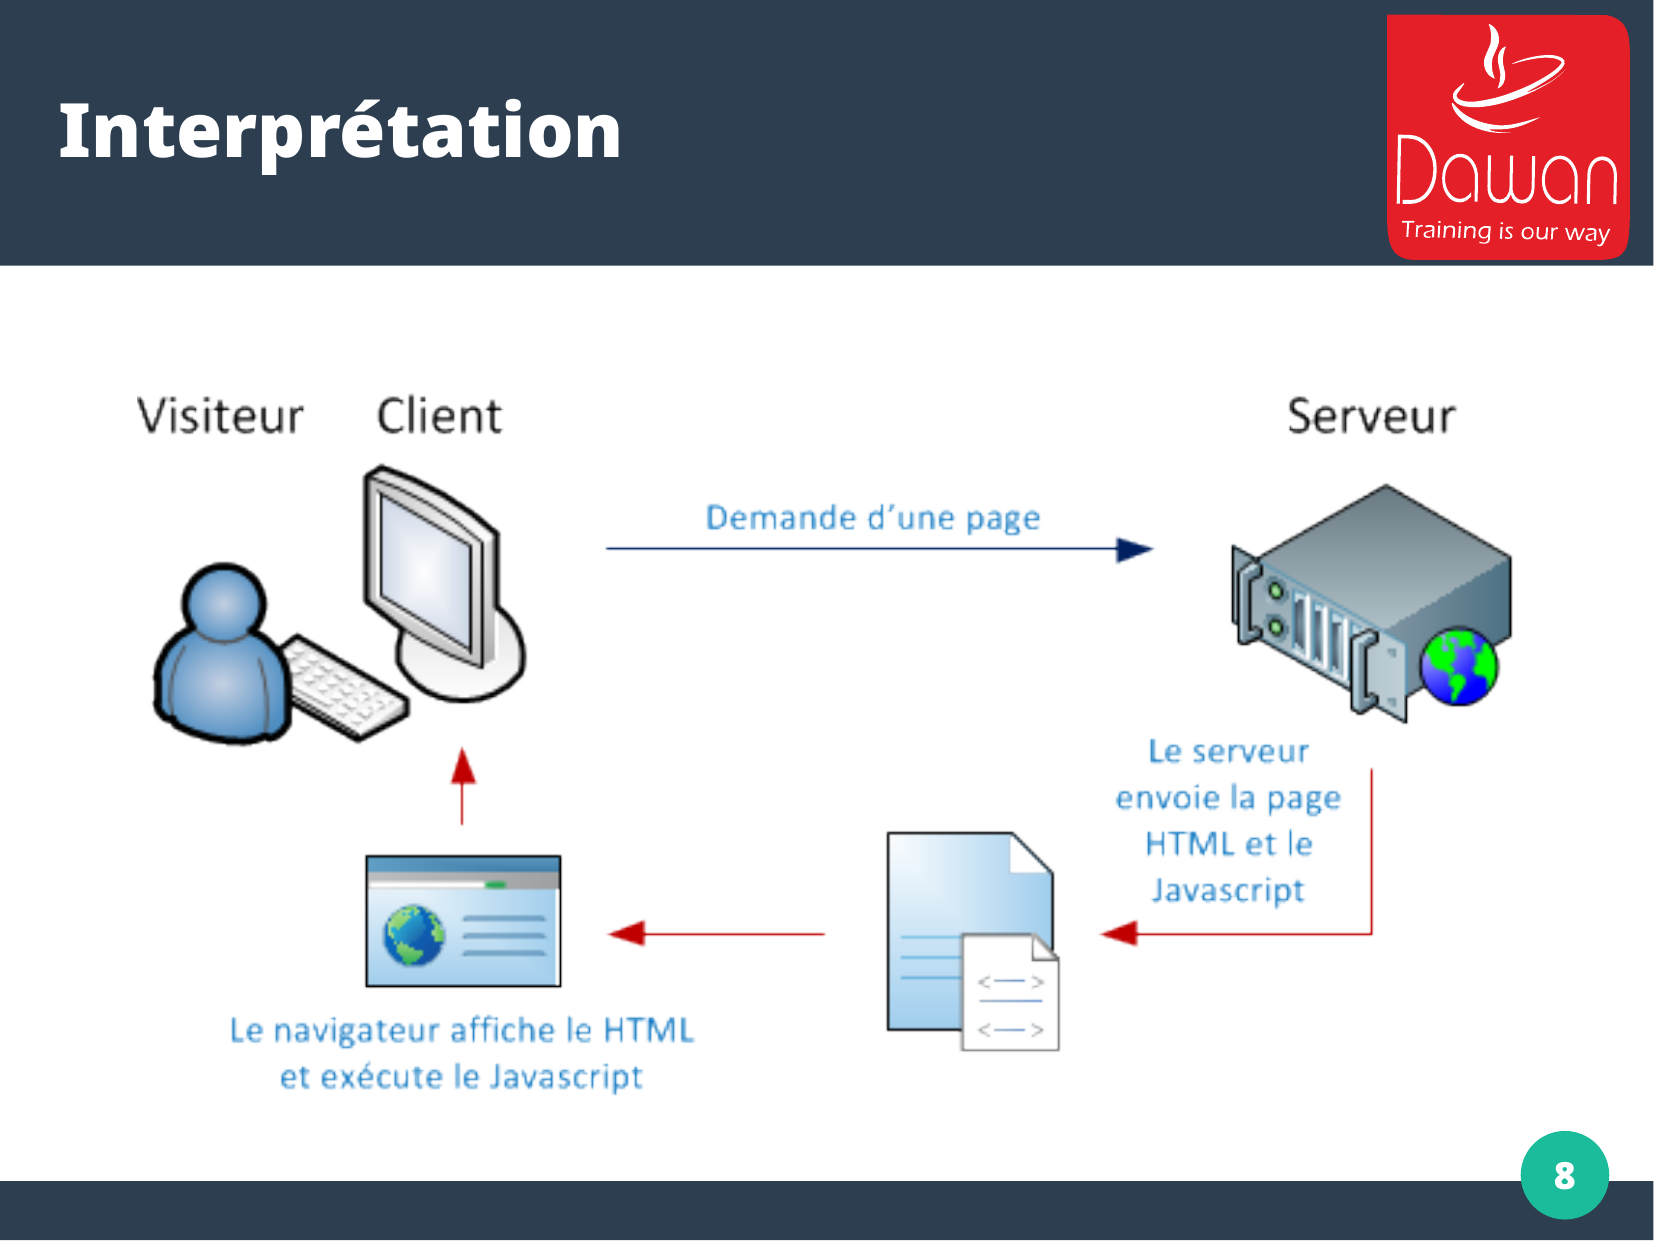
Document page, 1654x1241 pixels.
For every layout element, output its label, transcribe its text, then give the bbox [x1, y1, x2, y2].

picture [137, 377, 1516, 1102]
title Interprétation [59, 49, 1387, 207]
picture [1387, 14, 1630, 260]
